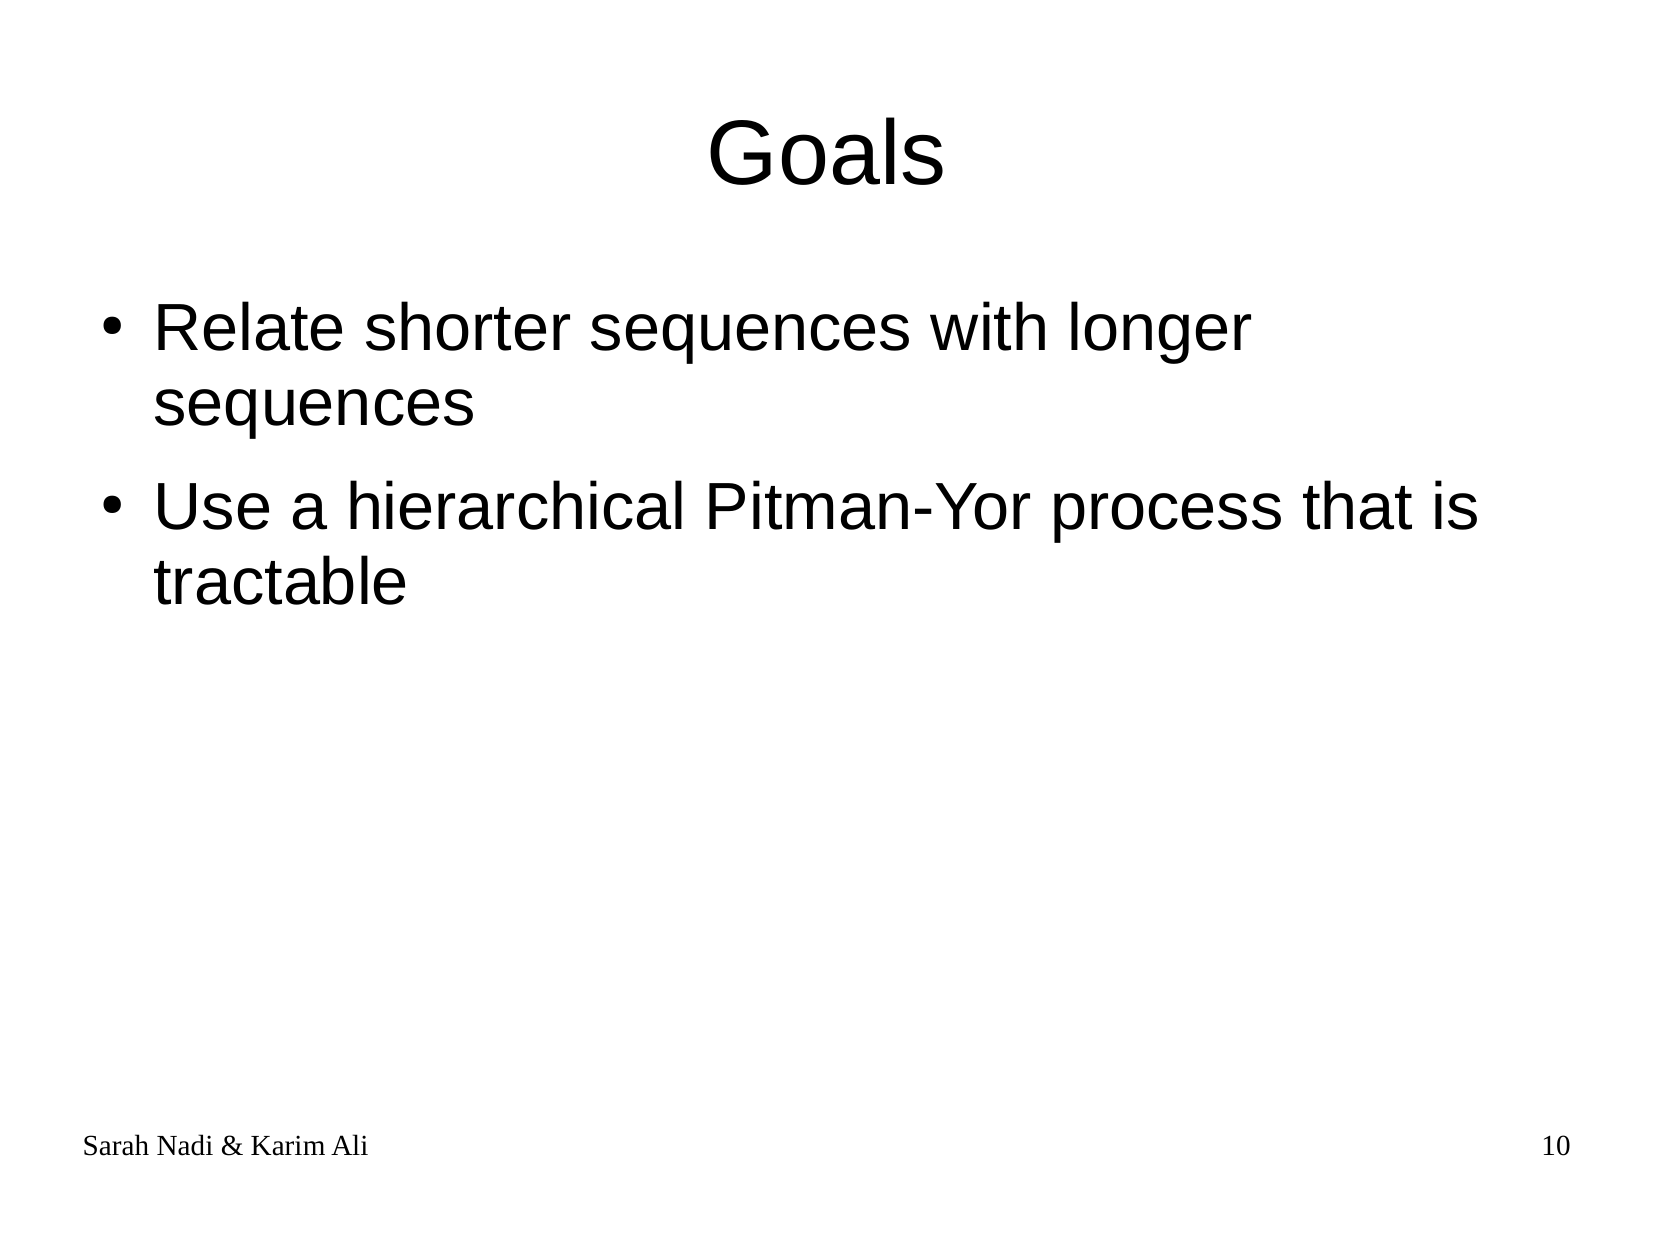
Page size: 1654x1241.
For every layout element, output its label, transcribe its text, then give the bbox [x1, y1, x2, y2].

list Relate shorter sequences with longer sequences Use a hierarchical Pitman-Yor process that is tractable [82, 290, 1571, 1109]
title Goals [82, 49, 1571, 257]
